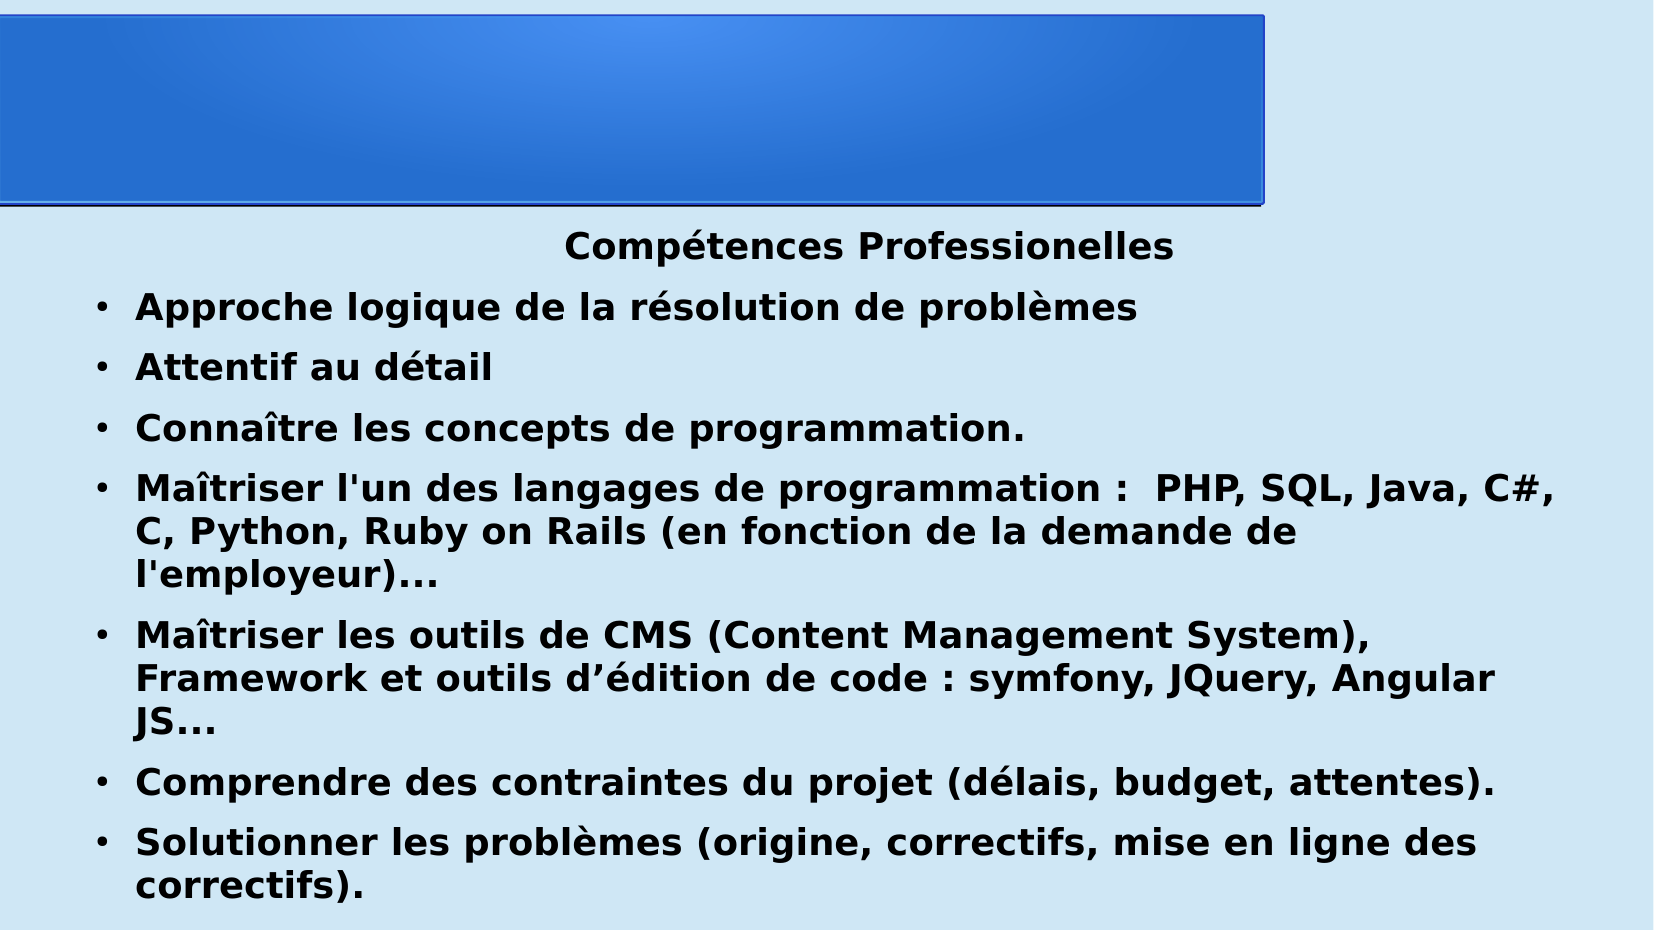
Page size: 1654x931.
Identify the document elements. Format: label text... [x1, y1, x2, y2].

list Compétences Professionelles Approche logique de la résolution de problèmes Attentif au détail Connaître les concepts de programmation. Maîtriser l'un des langages de programmation : PHP, SQL, Java, C#, C, Python, Ruby on Rails (en fonction de la demande de l'employeur)... Maîtriser les outils de CMS (Content Management System), Framework et outils d’édition de code : symfony, JQuery, Angular JS... Comprendre des contraintes du projet (délais, budget, attentes). Solutionner les problèmes (origine, correctifs, mise en ligne des correctifs). [82, 225, 1571, 911]
